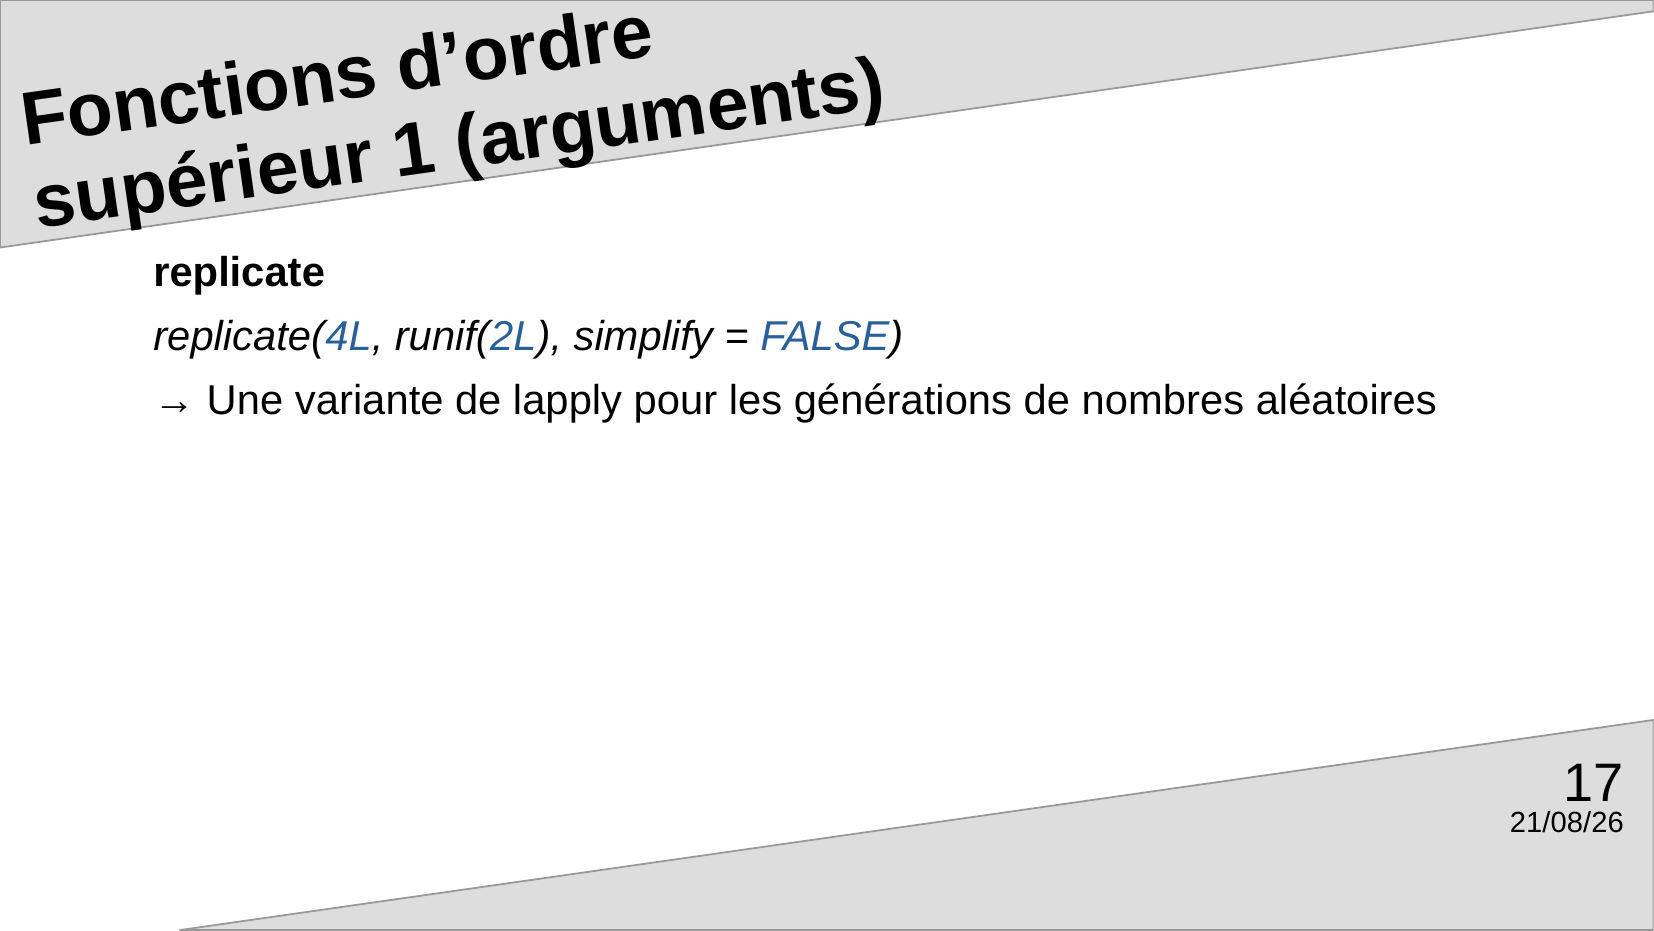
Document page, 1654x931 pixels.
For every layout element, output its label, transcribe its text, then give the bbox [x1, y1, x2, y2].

title Fonctions d’ordre supérieur 1 (arguments) [16, 0, 1502, 245]
list replicate replicate(4L, runif(2L), simplify = FALSE) → Une variante de lapply pour les générations de nombres aléatoires [82, 248, 1538, 789]
